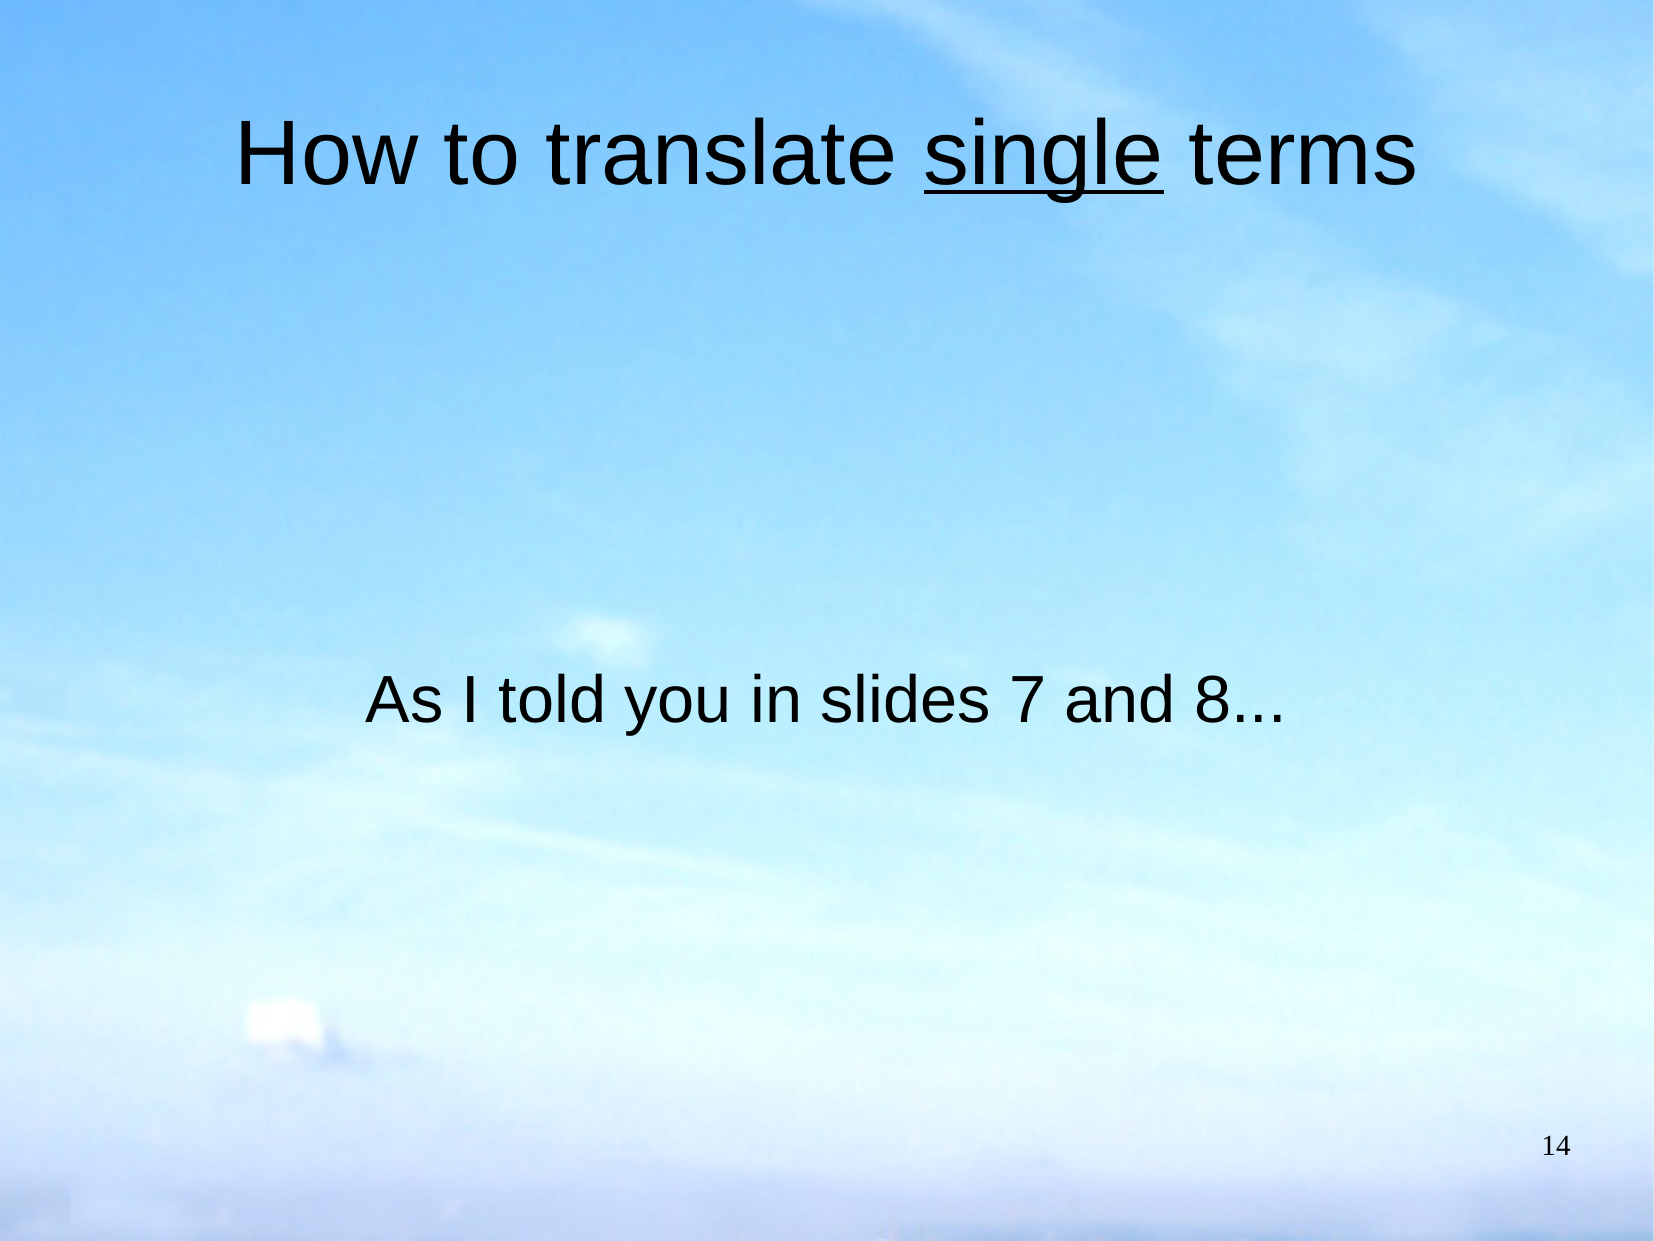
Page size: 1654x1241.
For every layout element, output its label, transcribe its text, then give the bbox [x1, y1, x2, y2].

title How to translate single terms [82, 49, 1571, 257]
subtitle As I told you in slides 7 and 8... [82, 290, 1571, 1109]
picture [0, 0, 1654, 1241]
